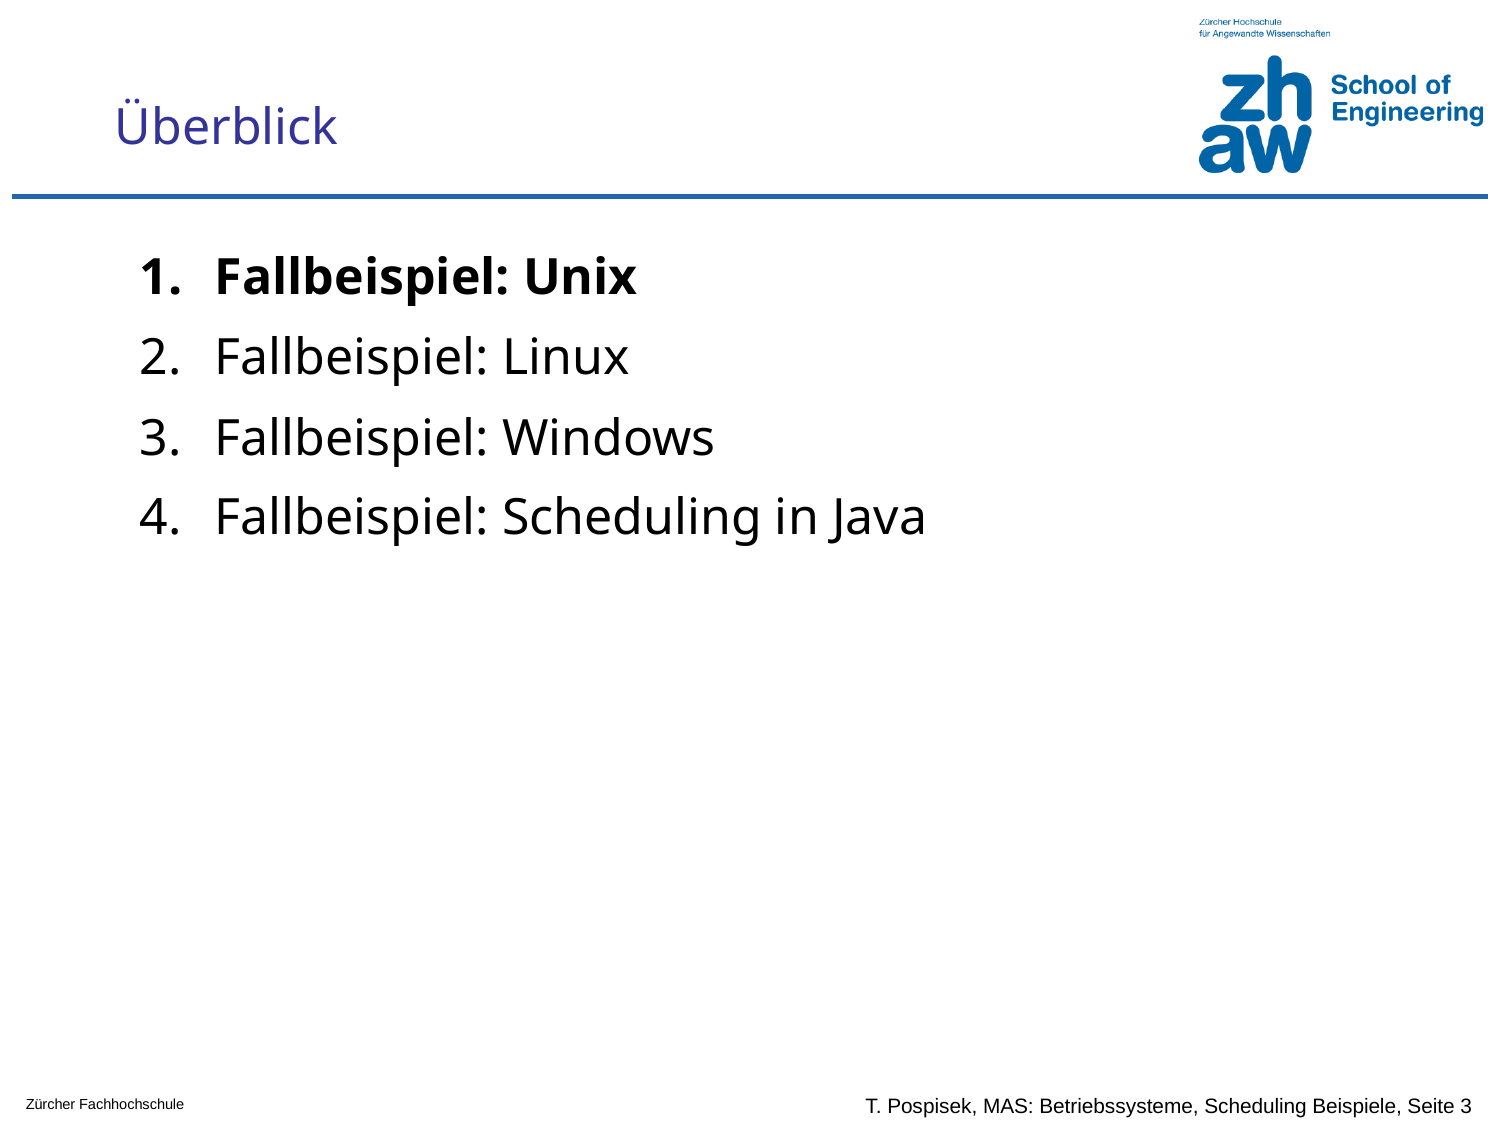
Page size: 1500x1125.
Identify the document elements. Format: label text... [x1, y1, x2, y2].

picture [1199, 19, 1483, 173]
title Überblick [99, 50, 1379, 163]
text_box Fallbeispiel: Unix Fallbeispiel: Linux Fallbeispiel: Windows Fallbeispiel: Scheduling in Java [124, 237, 1338, 675]
